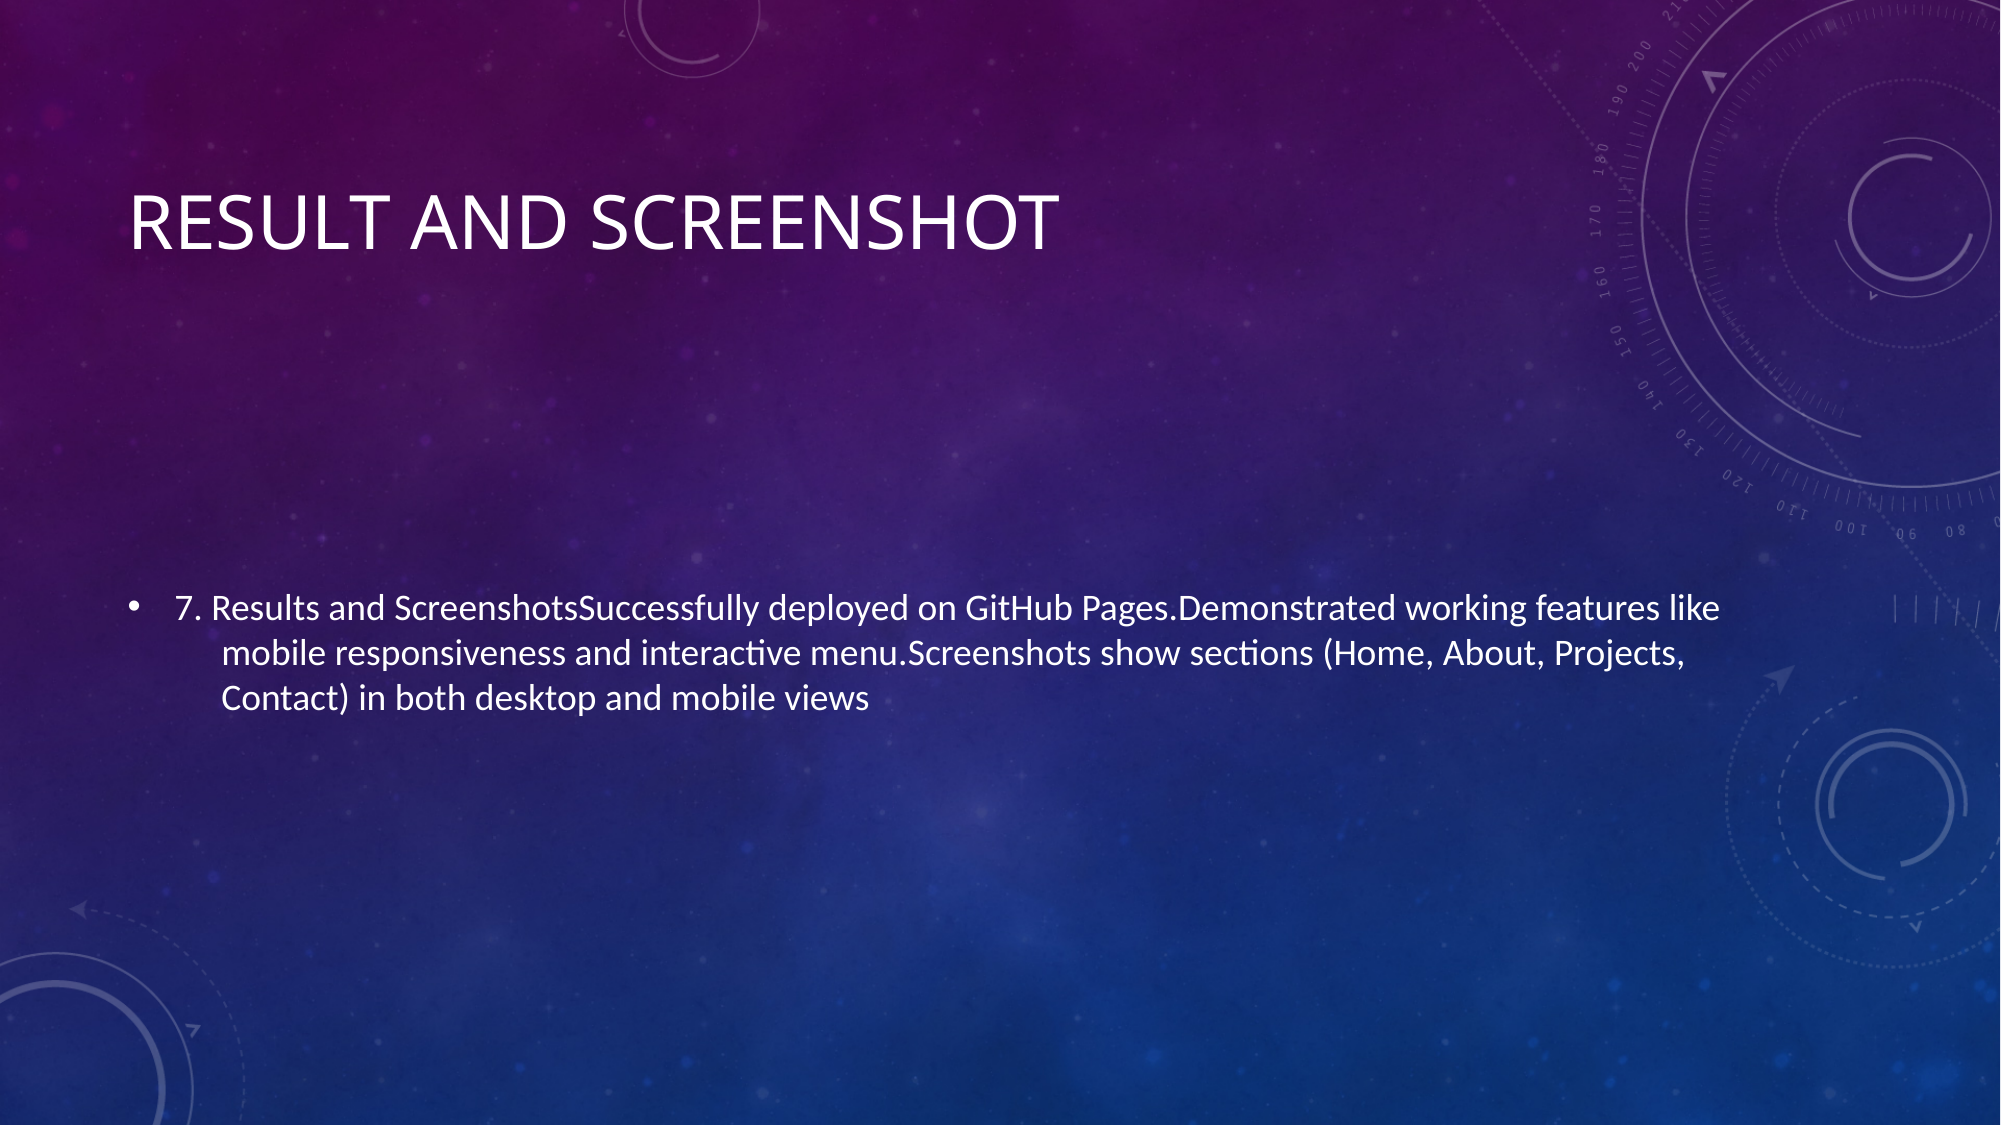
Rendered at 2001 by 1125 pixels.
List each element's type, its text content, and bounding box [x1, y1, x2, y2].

list 7. Results and ScreenshotsSuccessfully deployed on GitHub Pages.Demonstrated working features like mobile responsiveness and interactive menu.Screenshots show sections (Home, About, Projects, Contact) in both desktop and mobile views [112, 351, 1775, 950]
title Result and screenshot [112, 99, 1775, 339]
